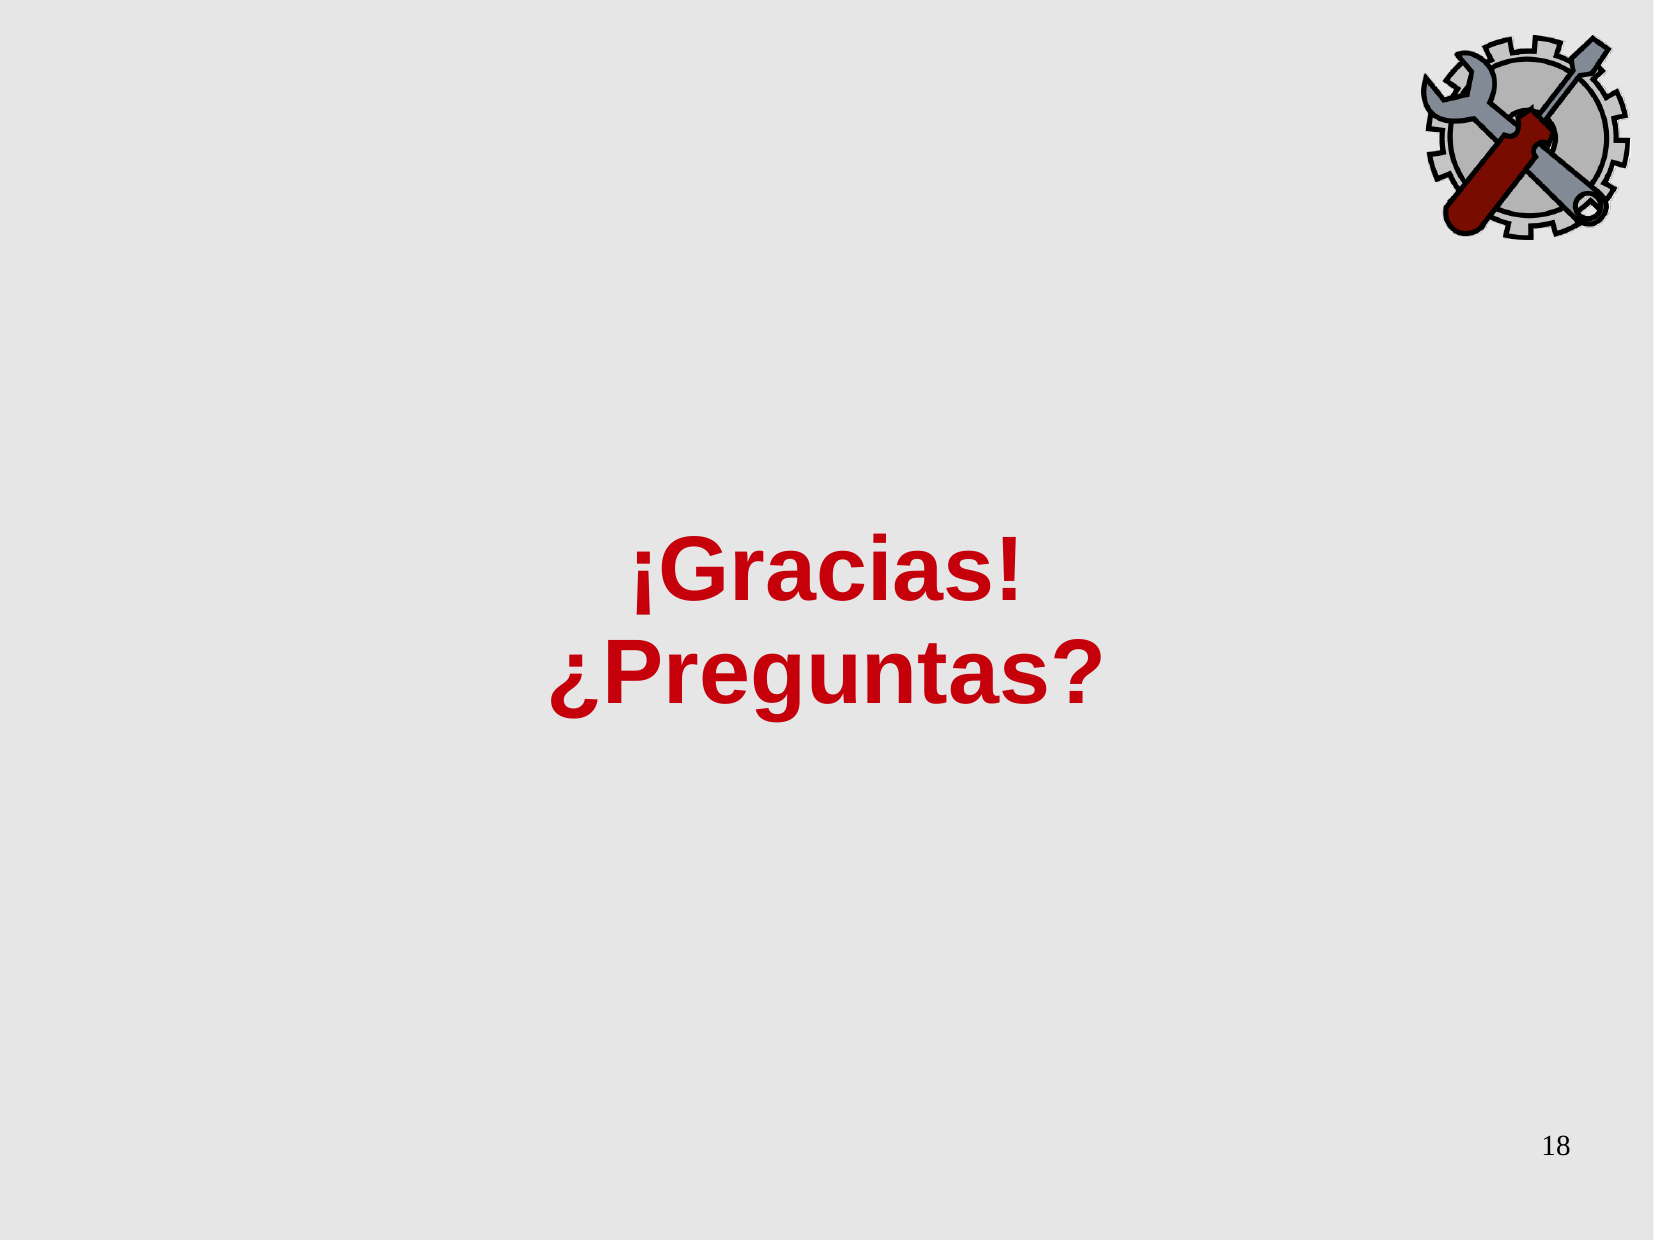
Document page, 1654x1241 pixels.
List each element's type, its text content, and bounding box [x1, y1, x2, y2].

picture [1421, 35, 1630, 240]
title ¡Gracias! ¿Preguntas? [82, 517, 1571, 723]
